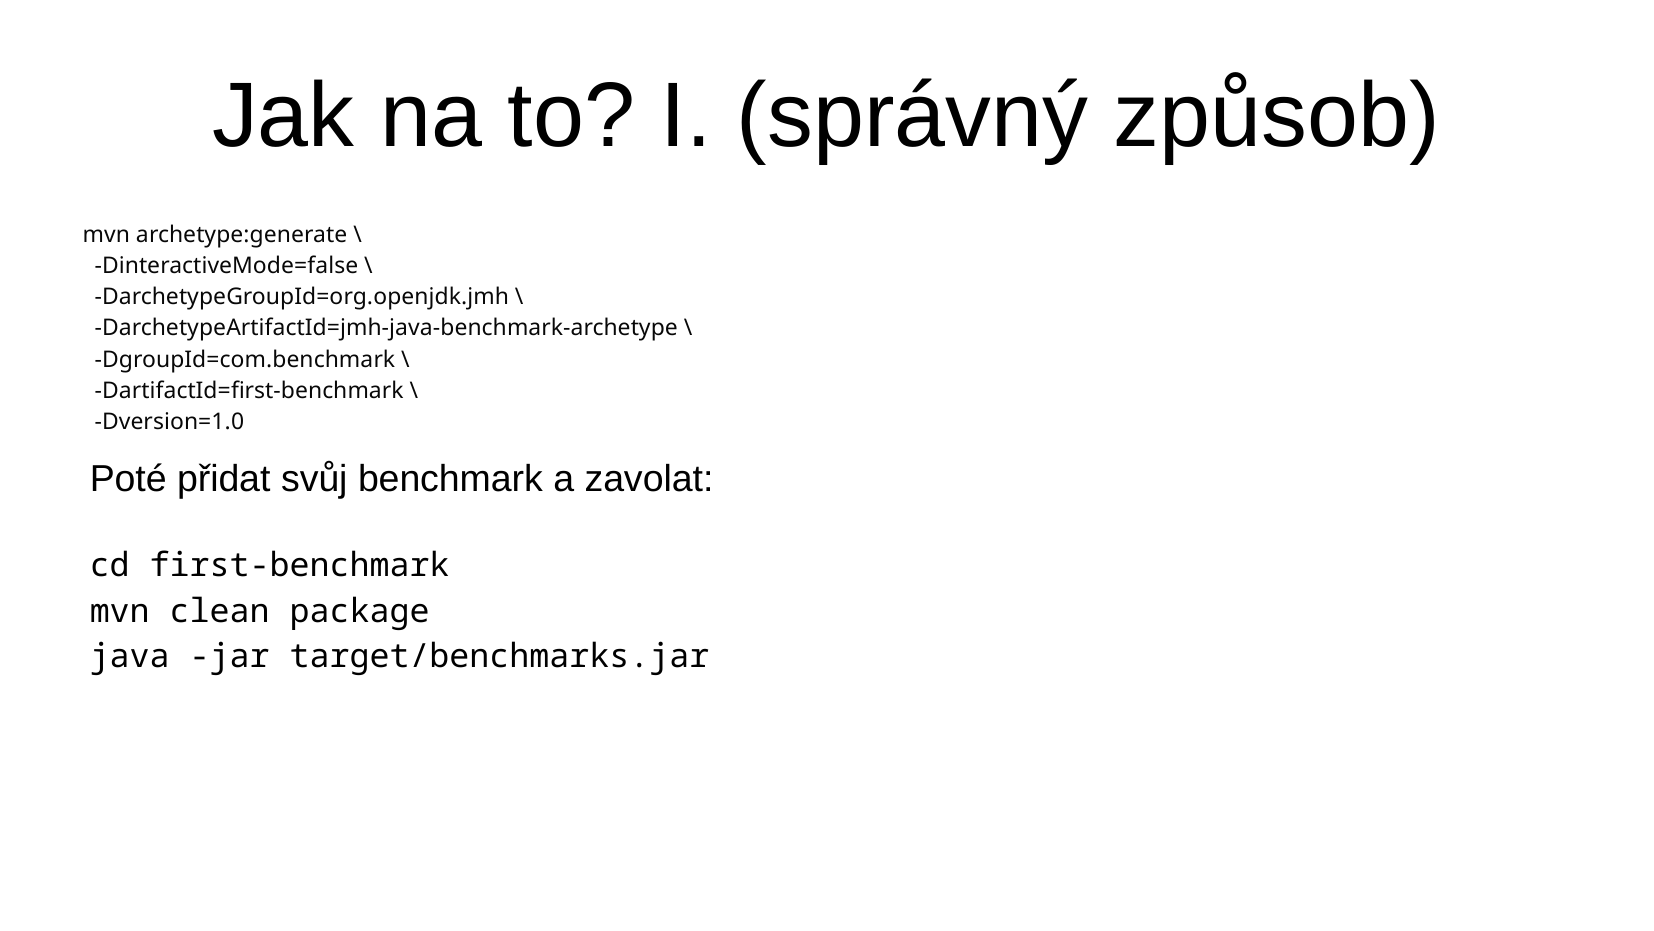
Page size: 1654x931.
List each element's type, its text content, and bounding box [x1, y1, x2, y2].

title Jak na to? I. (správný způsob) [82, 37, 1571, 193]
text_box Poté přidat svůj benchmark a zavolat: cd first-benchmark mvn clean package java -jar target/benchmarks.jar [75, 450, 938, 649]
list mvn archetype:generate \ -DinteractiveMode=false \ -DarchetypeGroupId=org.openjdk.jmh \ -DarchetypeArtifactId=jmh-java-benchmark-archetype \ -DgroupId=com.benchmark \ -DartifactId=first-benchmark \ -Dversion=1.0 [82, 217, 1571, 758]
